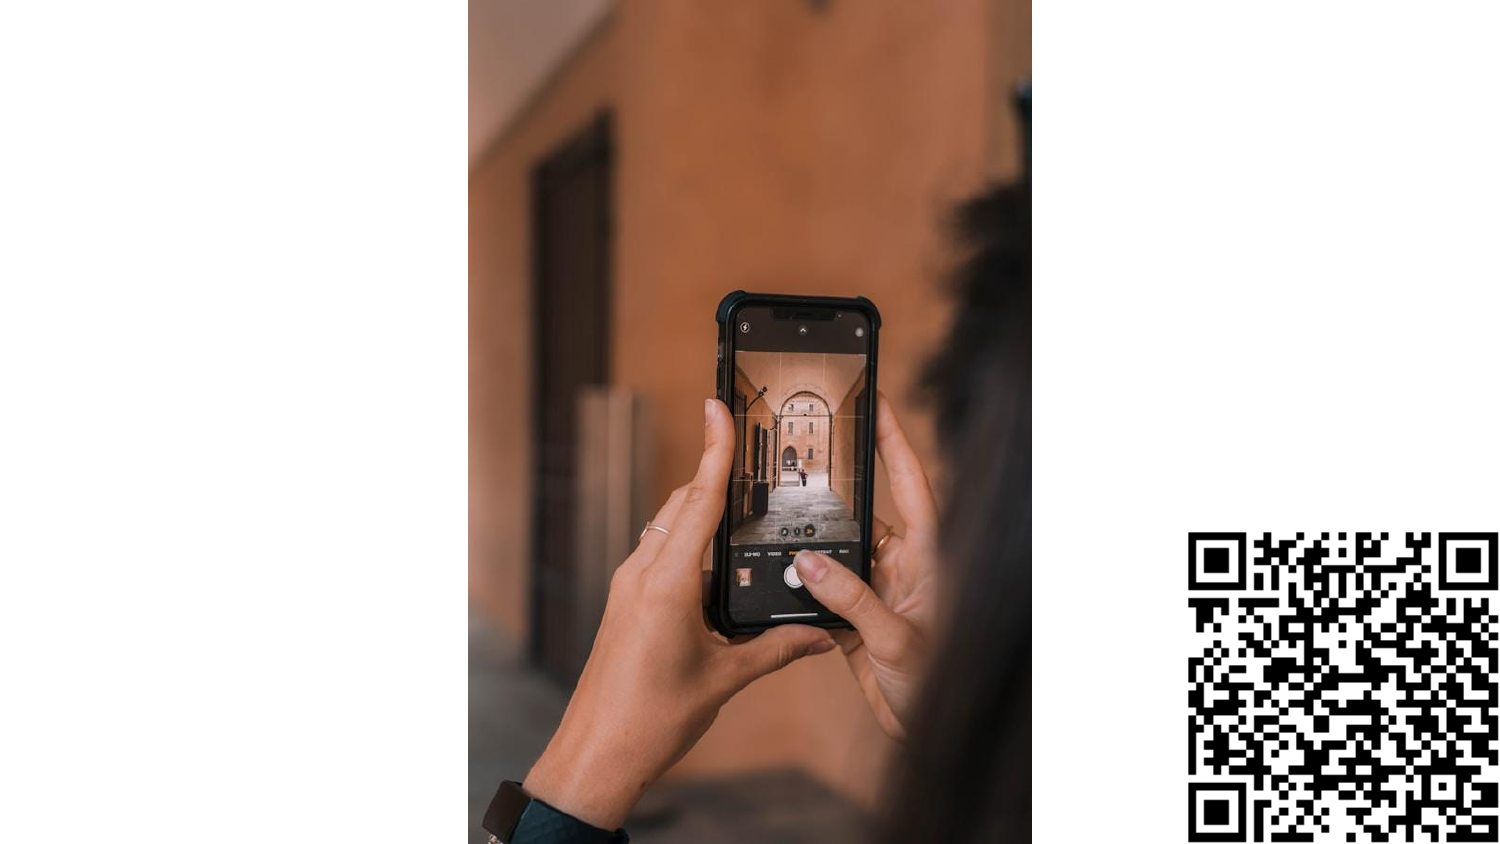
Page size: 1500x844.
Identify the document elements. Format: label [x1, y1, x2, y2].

picture [1187, 531, 1500, 844]
picture [468, 0, 1032, 844]
